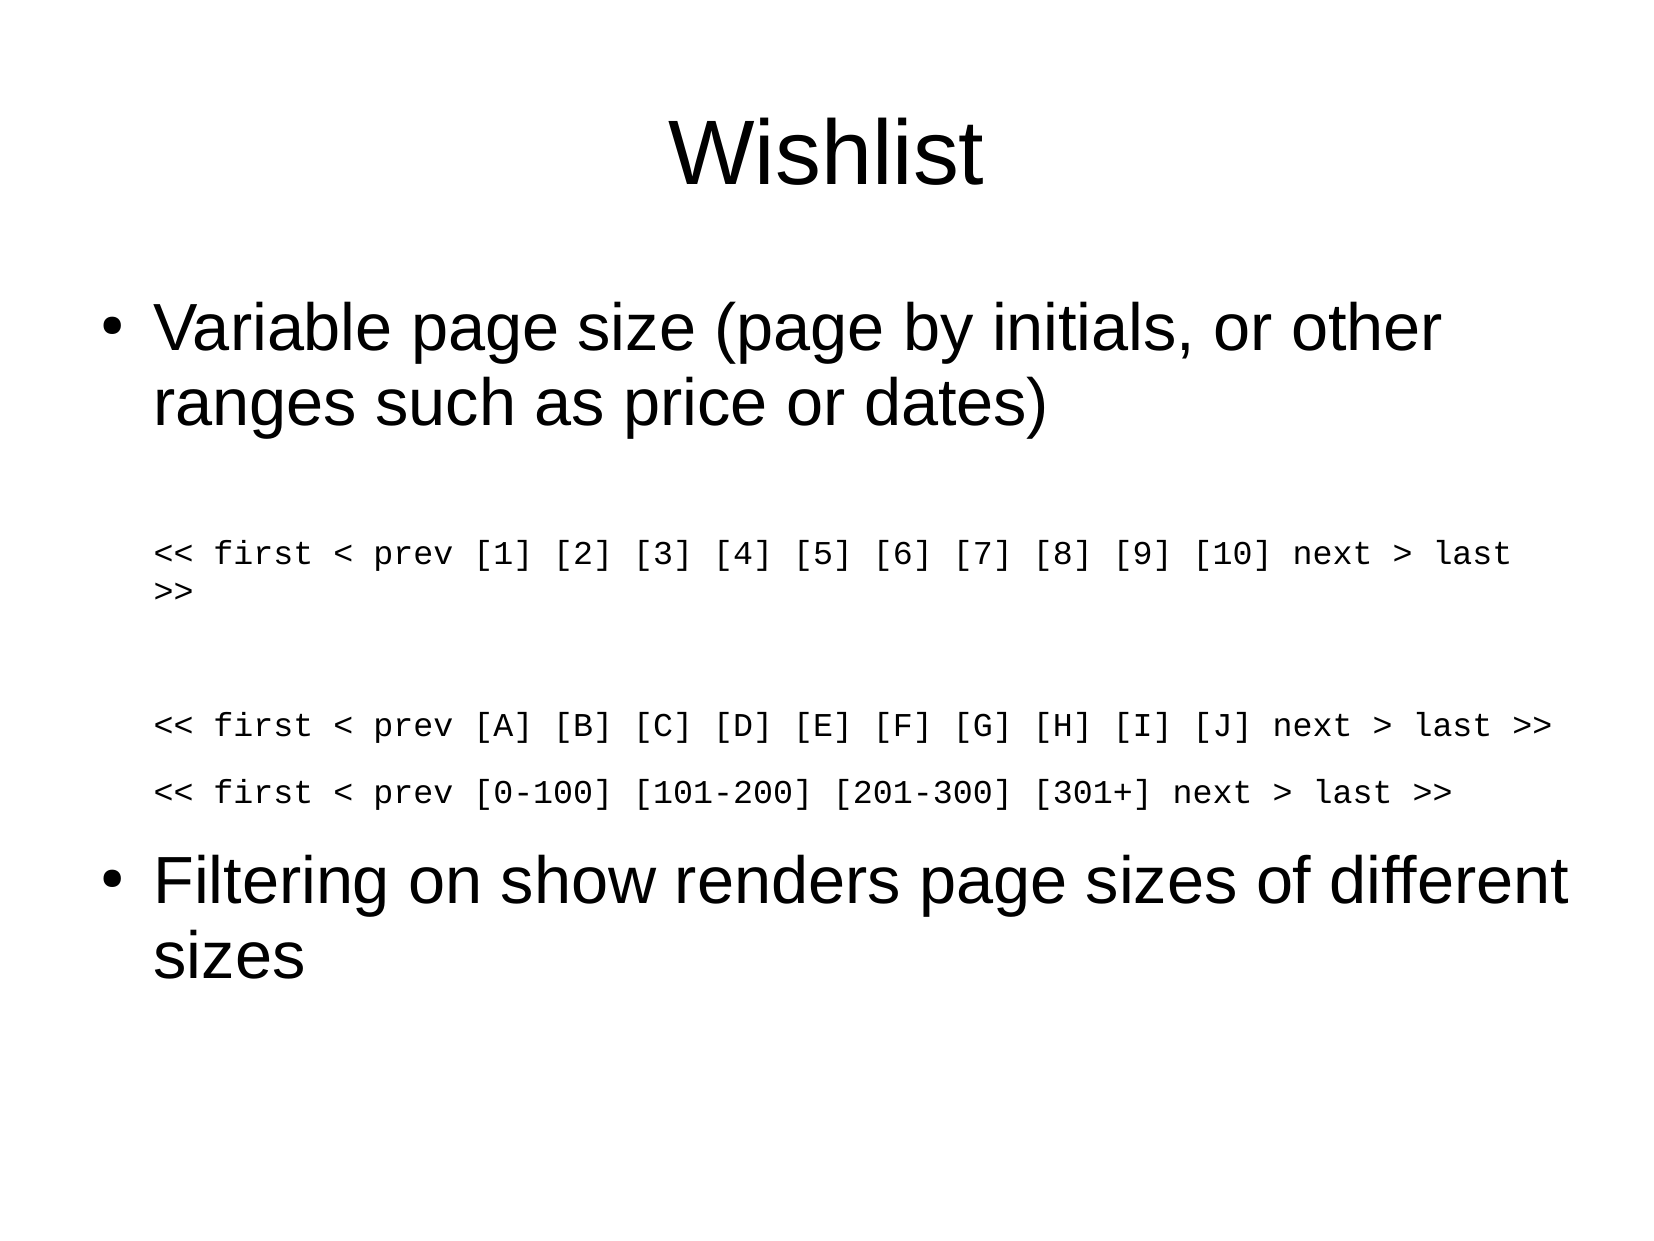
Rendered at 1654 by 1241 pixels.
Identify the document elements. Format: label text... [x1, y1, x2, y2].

list Variable page size (page by initials, or other ranges such as price or dates) << first < prev [1] [2] [3] [4] [5] [6] [7] [8] [9] [10] next > last >> << first < prev [A] [B] [C] [D] [E] [F] [G] [H] [I] [J] next > last >> << first < prev [0-100] [101-200] [201-300] [301+] next > last >> Filtering on show renders page sizes of different sizes [82, 290, 1571, 1094]
title Wishlist [82, 56, 1571, 250]
